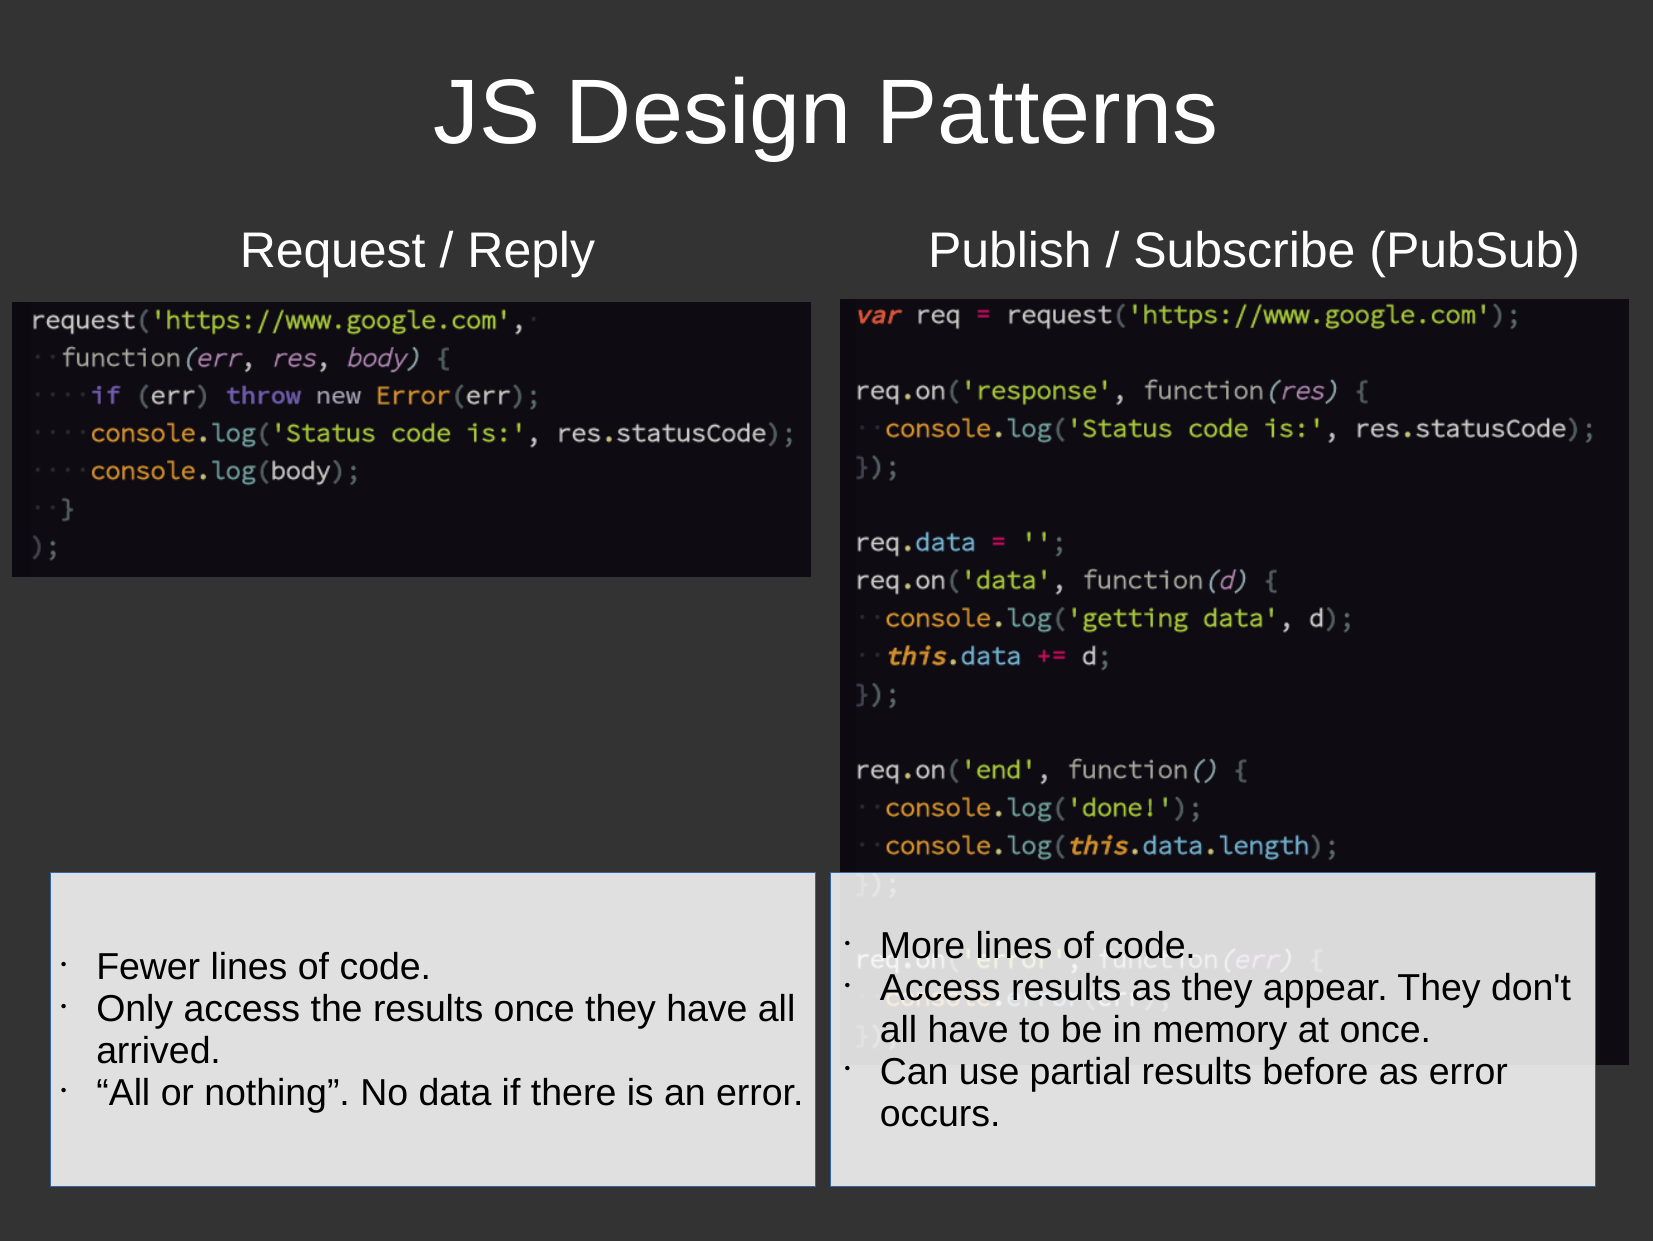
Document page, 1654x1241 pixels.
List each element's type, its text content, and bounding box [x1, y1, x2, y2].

text_box More lines of code. Access results as they appear. They don't all have to be in memory at once. Can use partial results before as error occurs. [830, 872, 1596, 1187]
picture [840, 299, 1629, 1066]
text_box Request / Reply [225, 215, 611, 287]
text_box Publish / Subscribe (PubSub) [913, 215, 1596, 287]
text_box Fewer lines of code. Only access the results once they have all arrived. “All or nothing”. No data if there is an error. [50, 872, 816, 1187]
picture [12, 302, 811, 577]
title JS Design Patterns [82, 8, 1571, 216]
